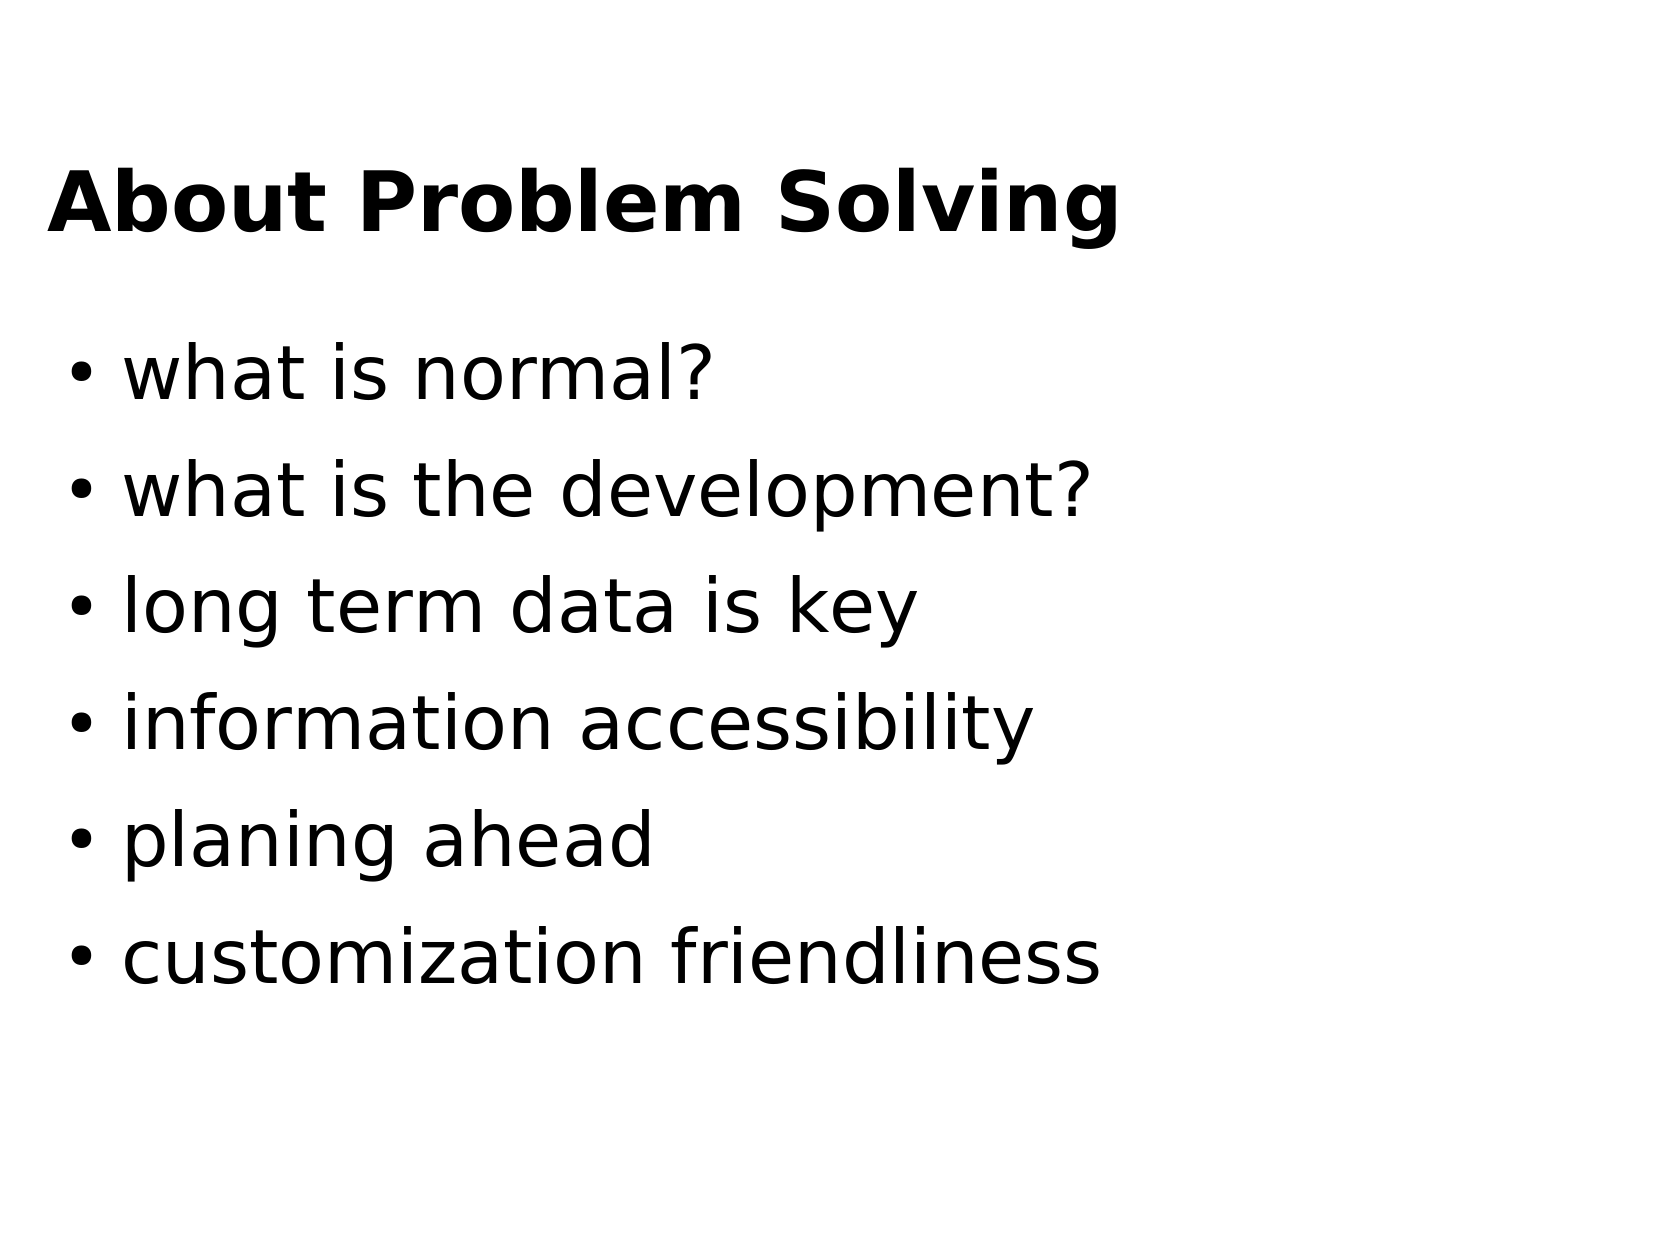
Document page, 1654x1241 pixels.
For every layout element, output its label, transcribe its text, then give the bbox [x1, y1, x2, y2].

title About Problem Solving [47, 129, 1585, 275]
list what is normal? what is the development? long term data is key information accessibility planing ahead customization friendliness [50, 329, 1571, 1099]
